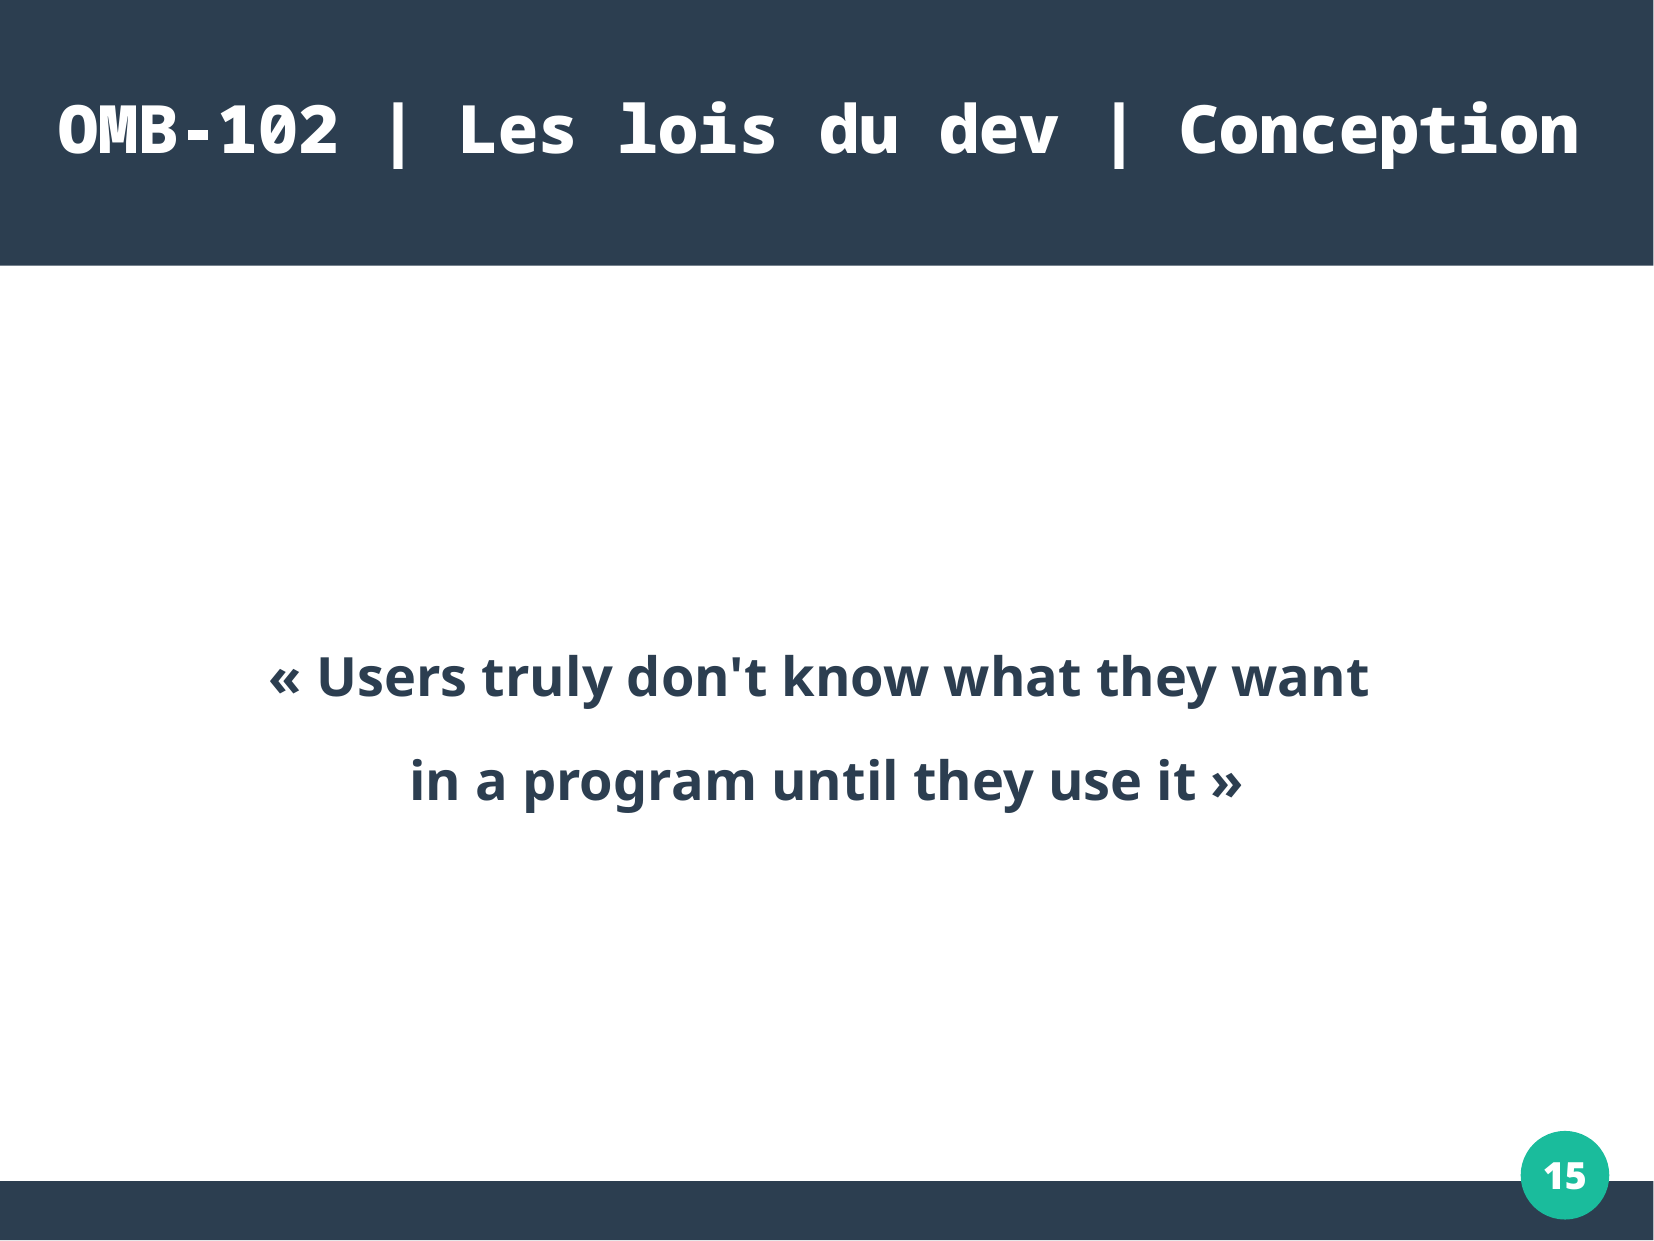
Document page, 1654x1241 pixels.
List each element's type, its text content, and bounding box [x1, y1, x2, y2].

list « Users truly don't know what they want in a program until they use it » [0, 270, 1654, 1186]
title OMB-102 | Les lois du dev | Conception [59, 49, 1595, 207]
